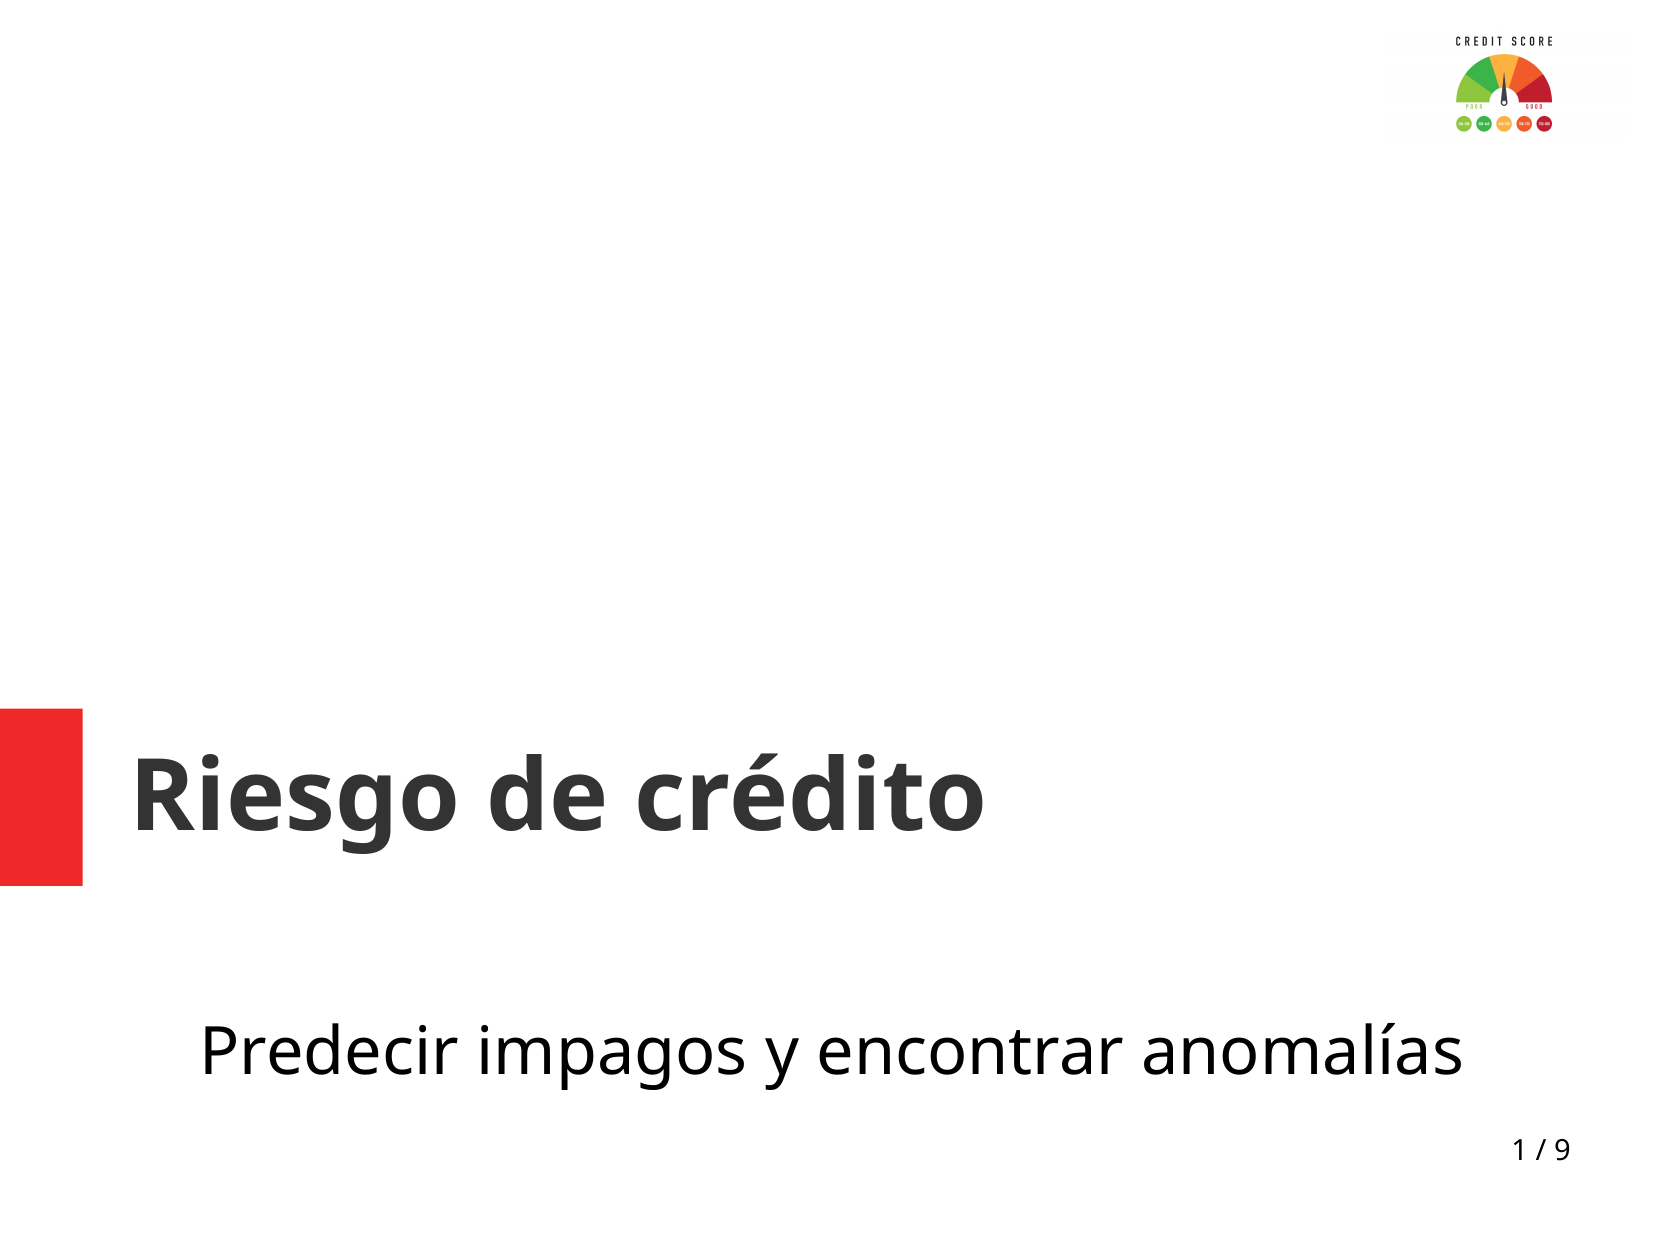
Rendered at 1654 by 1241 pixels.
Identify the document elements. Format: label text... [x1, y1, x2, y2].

subtitle Predecir impagos y encontrar anomalías [129, 968, 1536, 1130]
title Riesgo de crédito [129, 655, 1536, 928]
picture [1381, 26, 1627, 142]
